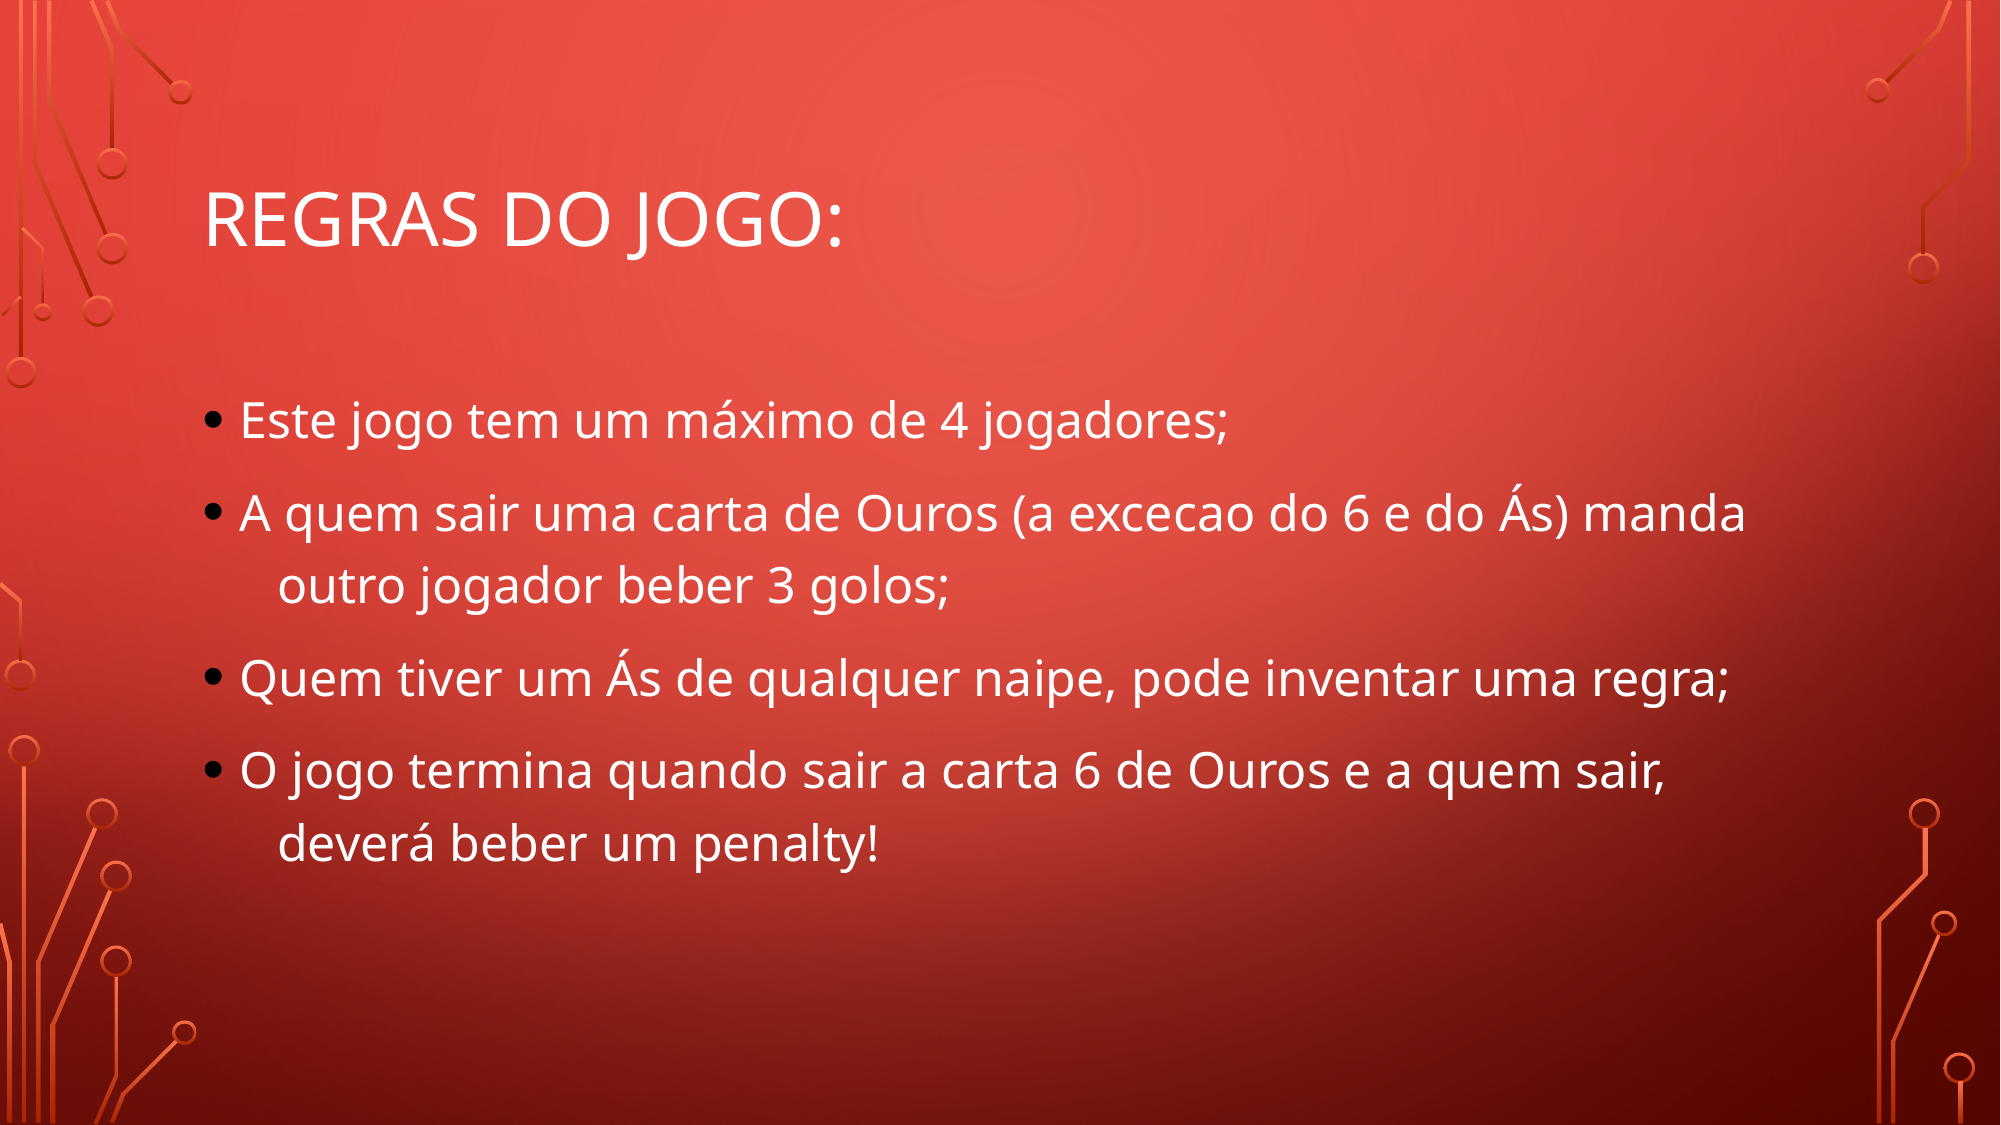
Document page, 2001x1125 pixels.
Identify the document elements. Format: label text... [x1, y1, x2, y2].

list Este jogo tem um máximo de 4 jogadores; A quem sair uma carta de Ouros (a excecao do 6 e do Ás) manda outro jogador beber 3 golos; Quem tiver um Ás de qualquer naipe, pode inventar uma regra; O jogo termina quando sair a carta 6 de Ouros e a quem sair, deverá beber um penalty! [187, 369, 1813, 1071]
title regras DO JOGO: [187, 101, 1813, 344]
